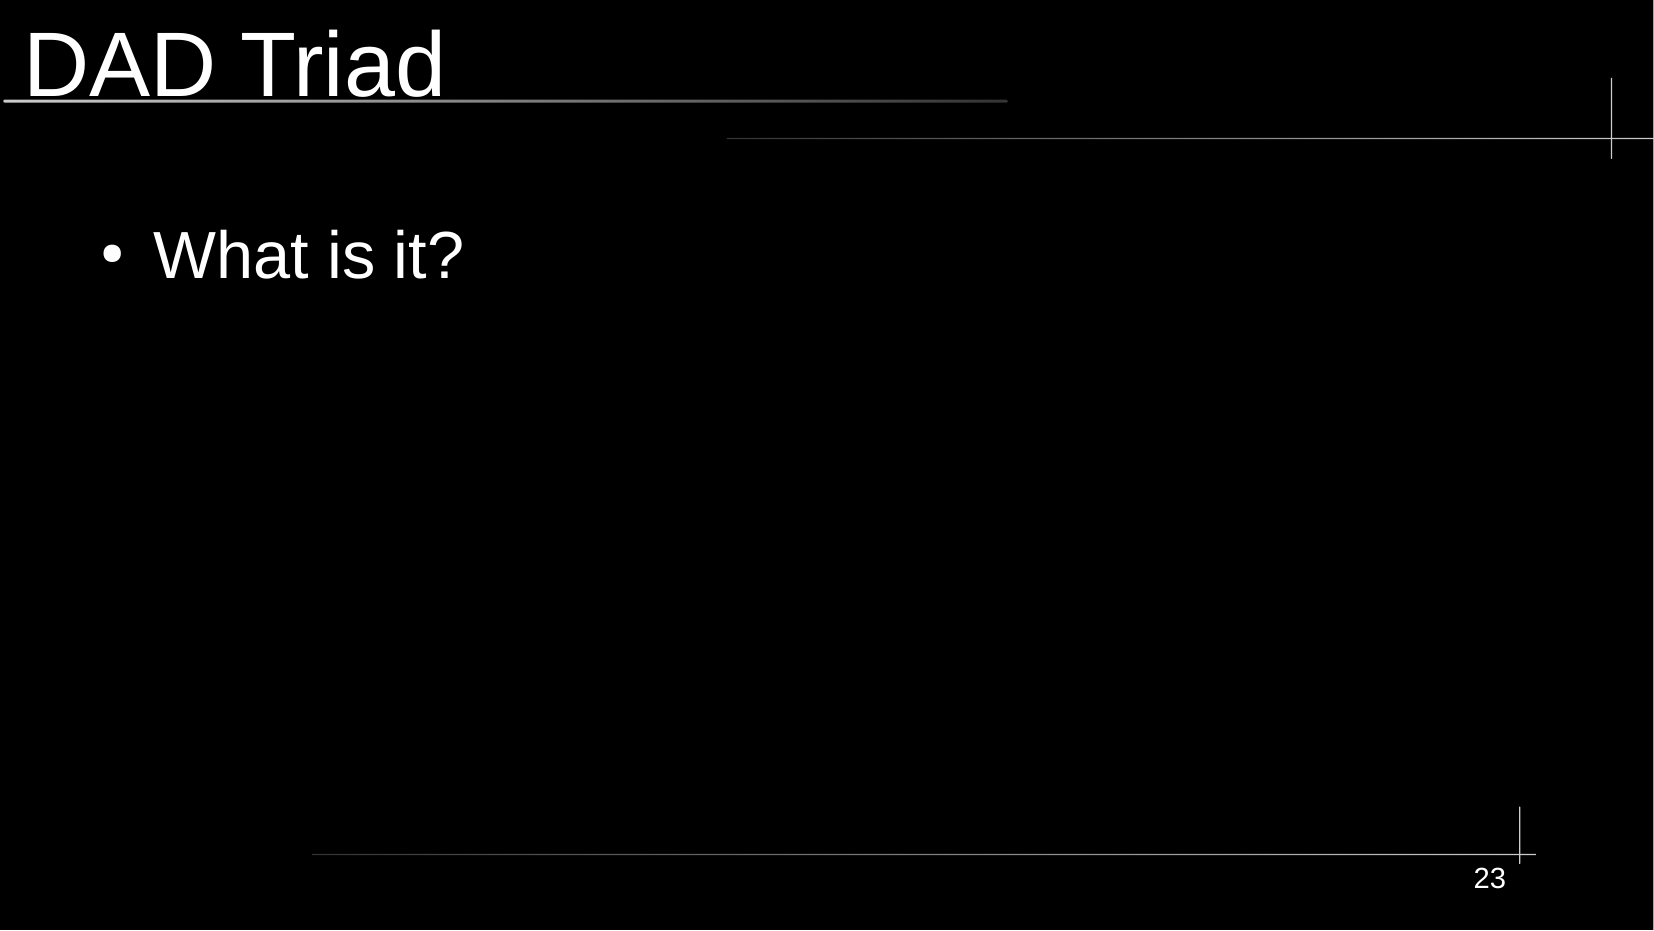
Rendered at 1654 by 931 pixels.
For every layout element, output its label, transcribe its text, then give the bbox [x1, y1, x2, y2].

title DAD Triad [23, 11, 1589, 119]
list What is it? [82, 217, 1571, 901]
